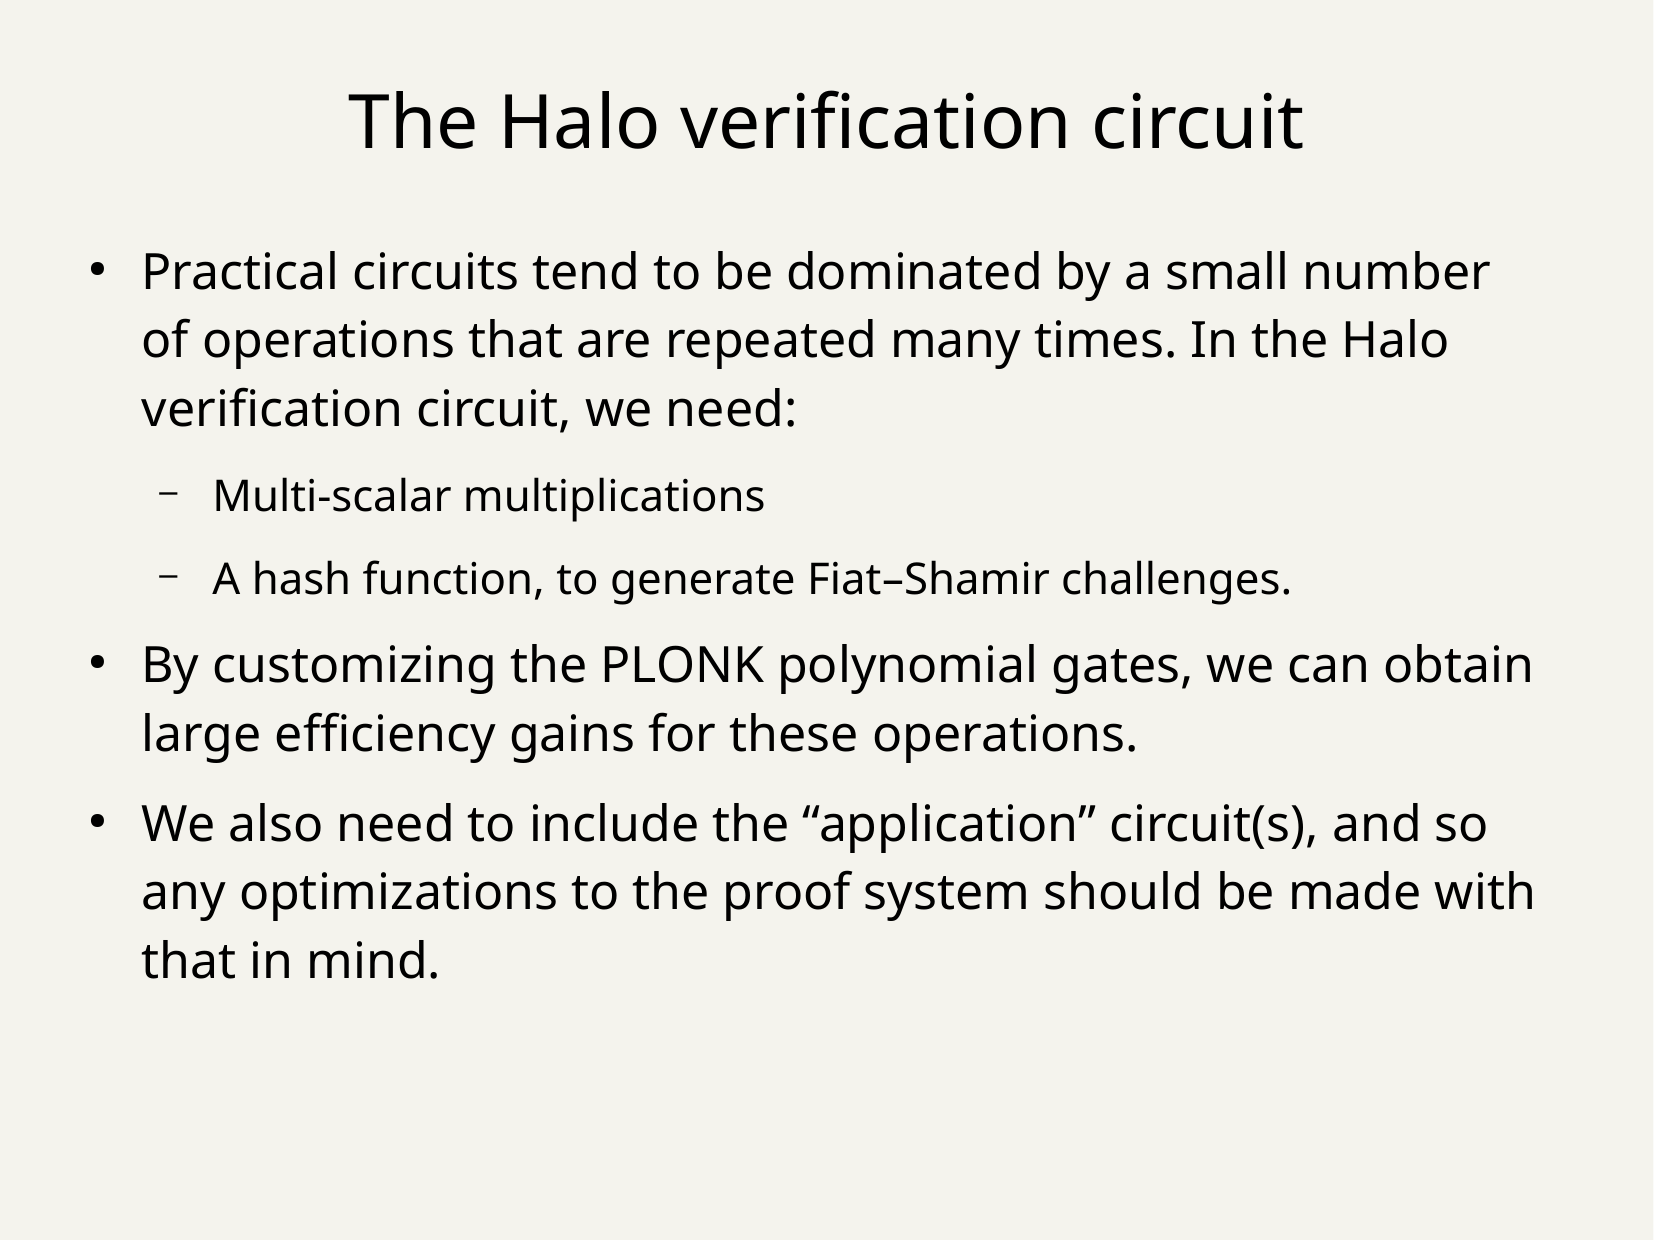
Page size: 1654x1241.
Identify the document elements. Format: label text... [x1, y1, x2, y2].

title The Halo verification circuit [82, 49, 1571, 189]
list Practical circuits tend to be dominated by a small number of operations that are repeated many times. In the Halo verification circuit, we need: Multi-scalar multiplications A hash function, to generate Fiat–Shamir challenges. By customizing the PLONK polynomial gates, we can obtain large efficiency gains for these operations. We also need to include the “application” circuit(s), and so any optimizations to the proof system should be made with that in mind. [70, 236, 1548, 1170]
